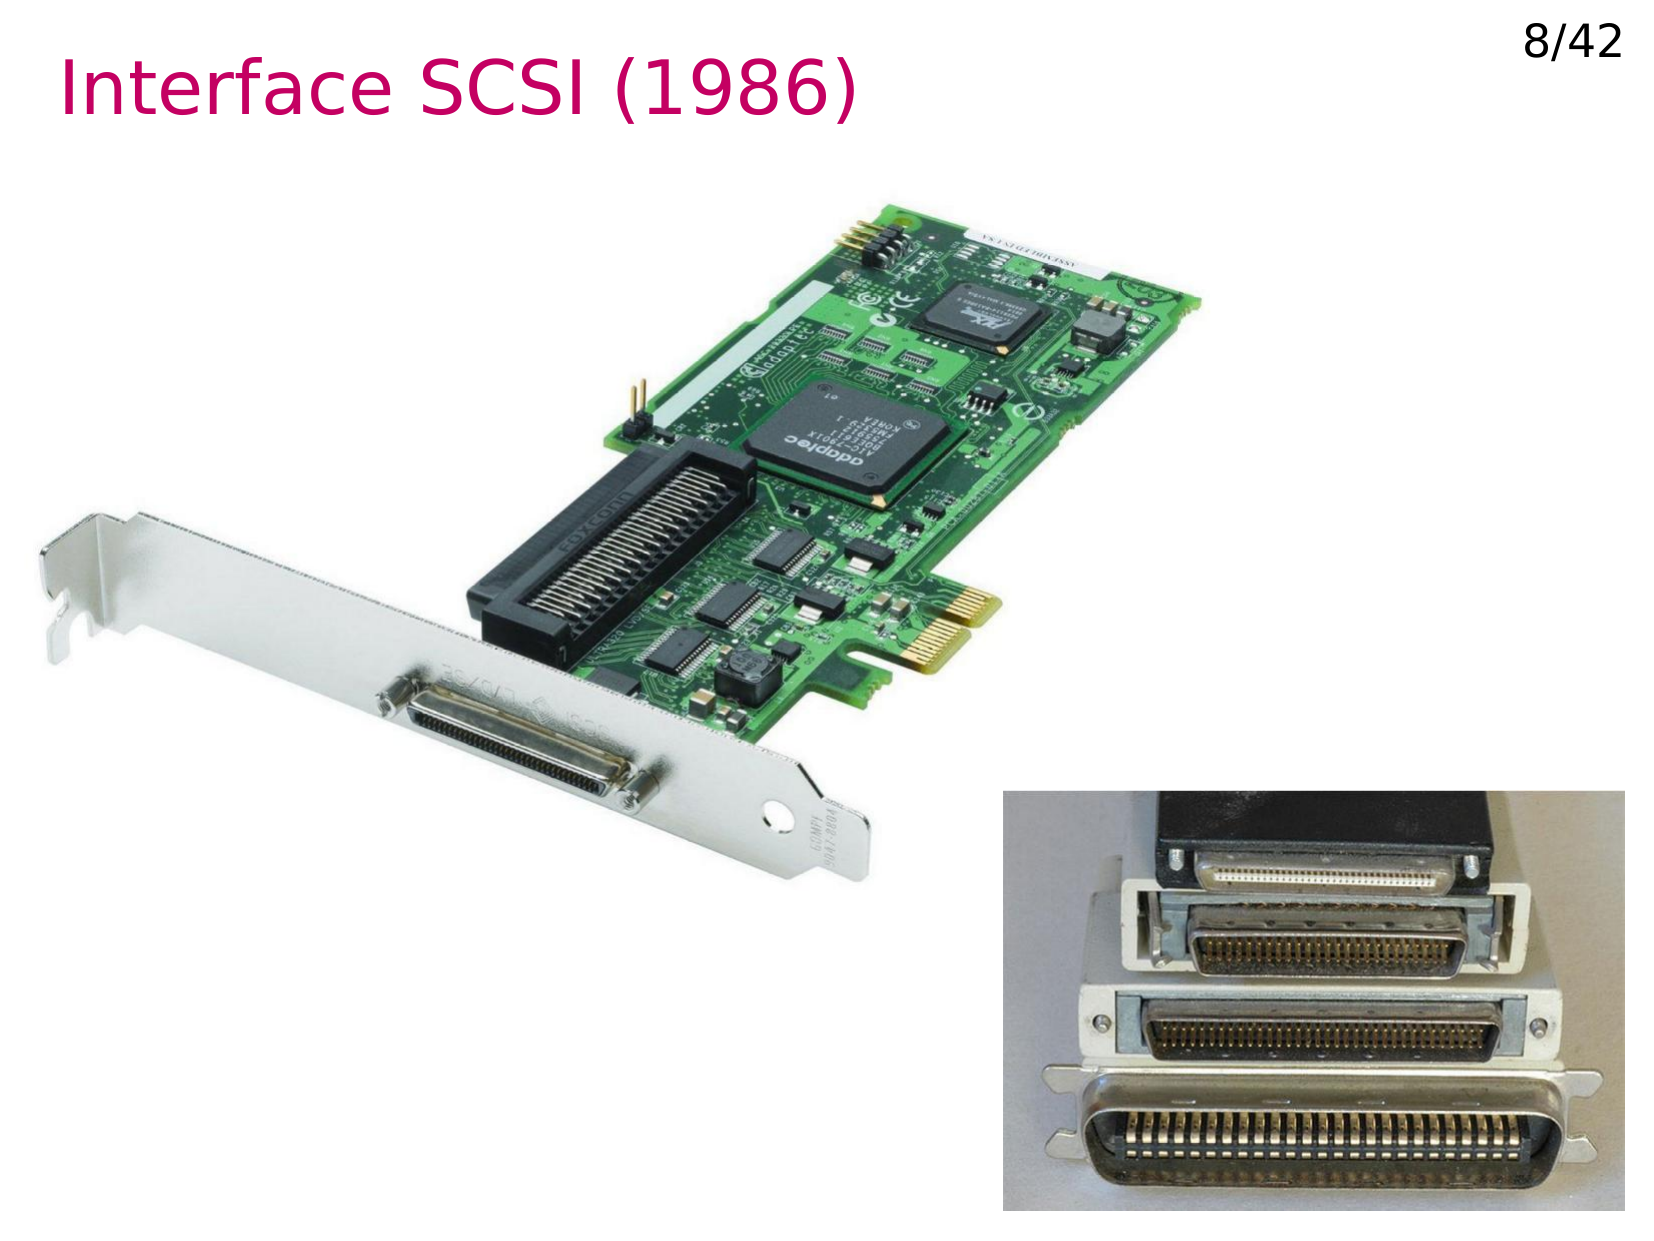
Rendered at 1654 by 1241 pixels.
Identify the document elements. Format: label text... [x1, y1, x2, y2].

picture [0, 137, 1625, 1211]
title Interface SCSI (1986) [59, 29, 1625, 148]
